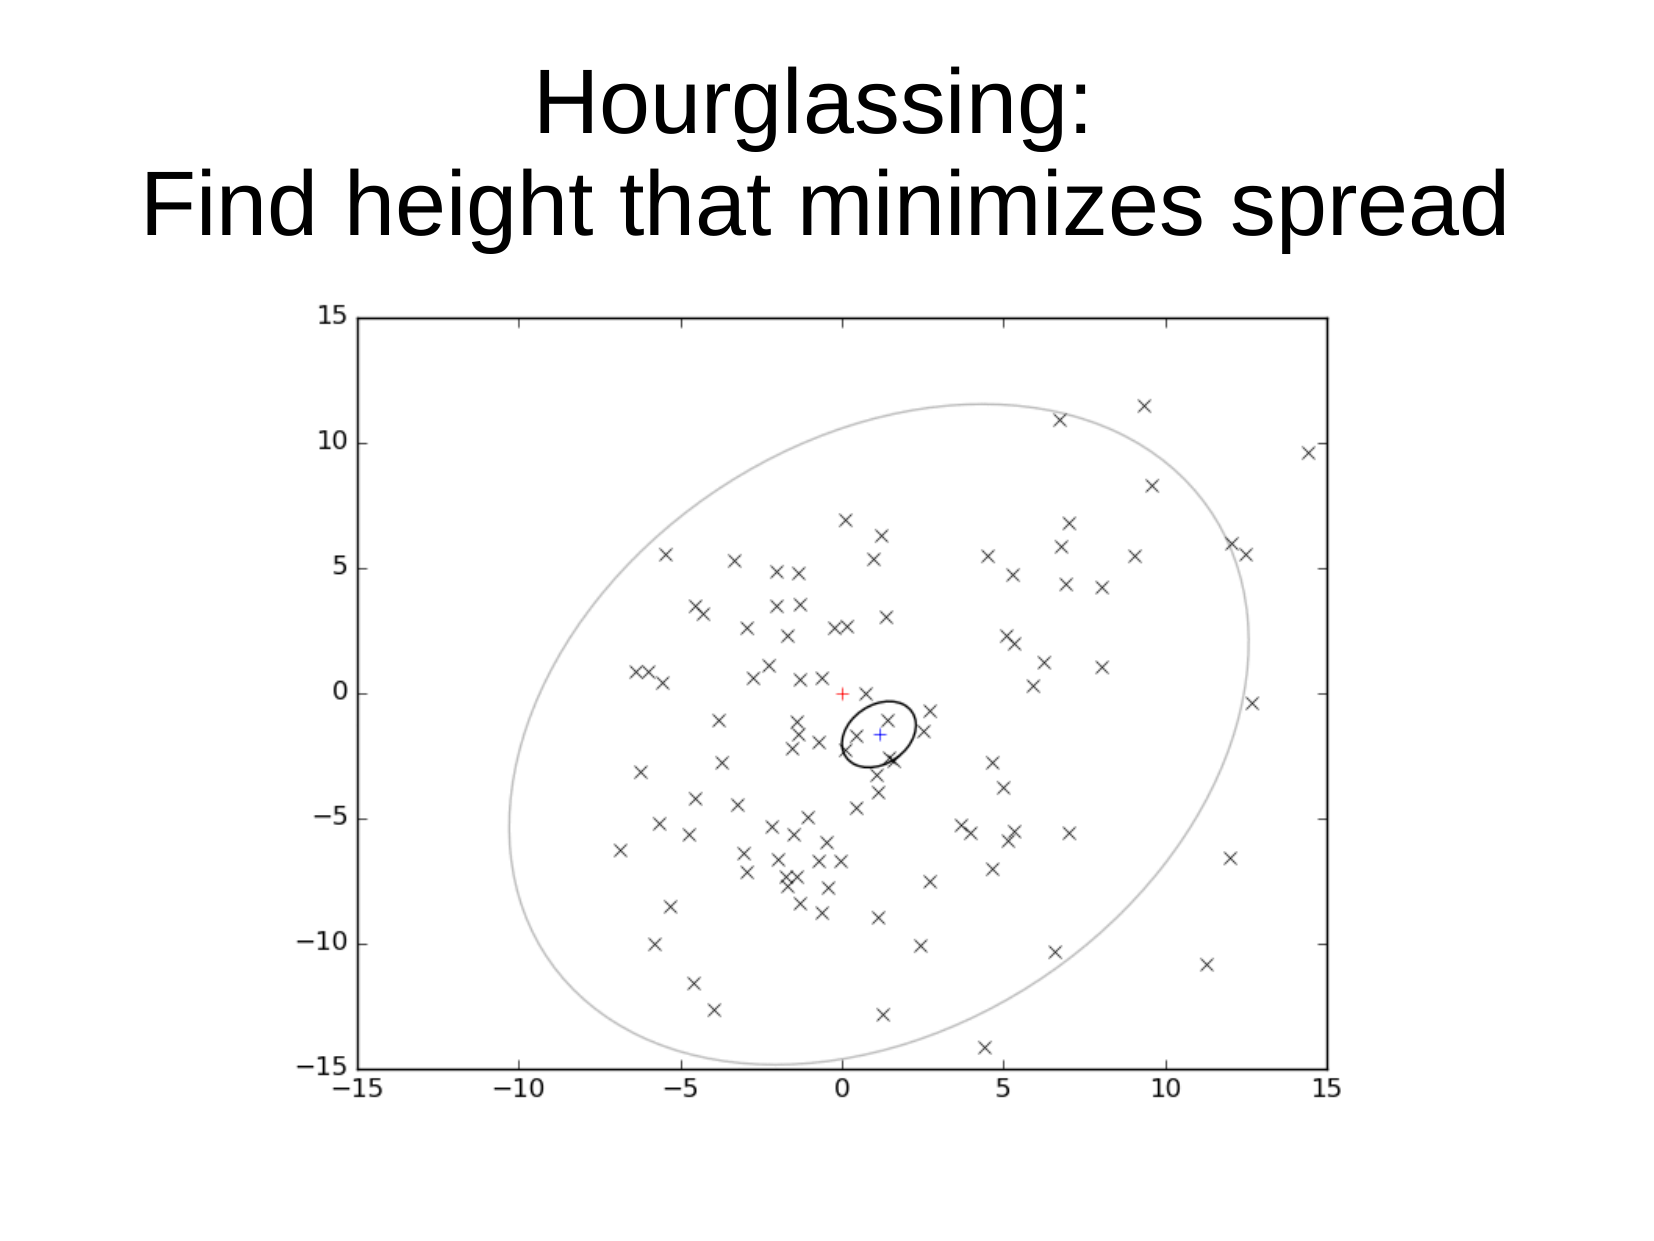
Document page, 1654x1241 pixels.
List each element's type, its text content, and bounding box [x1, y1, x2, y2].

title Hourglassing: Find height that minimizes spread [82, 49, 1571, 257]
picture [201, 257, 1452, 1163]
